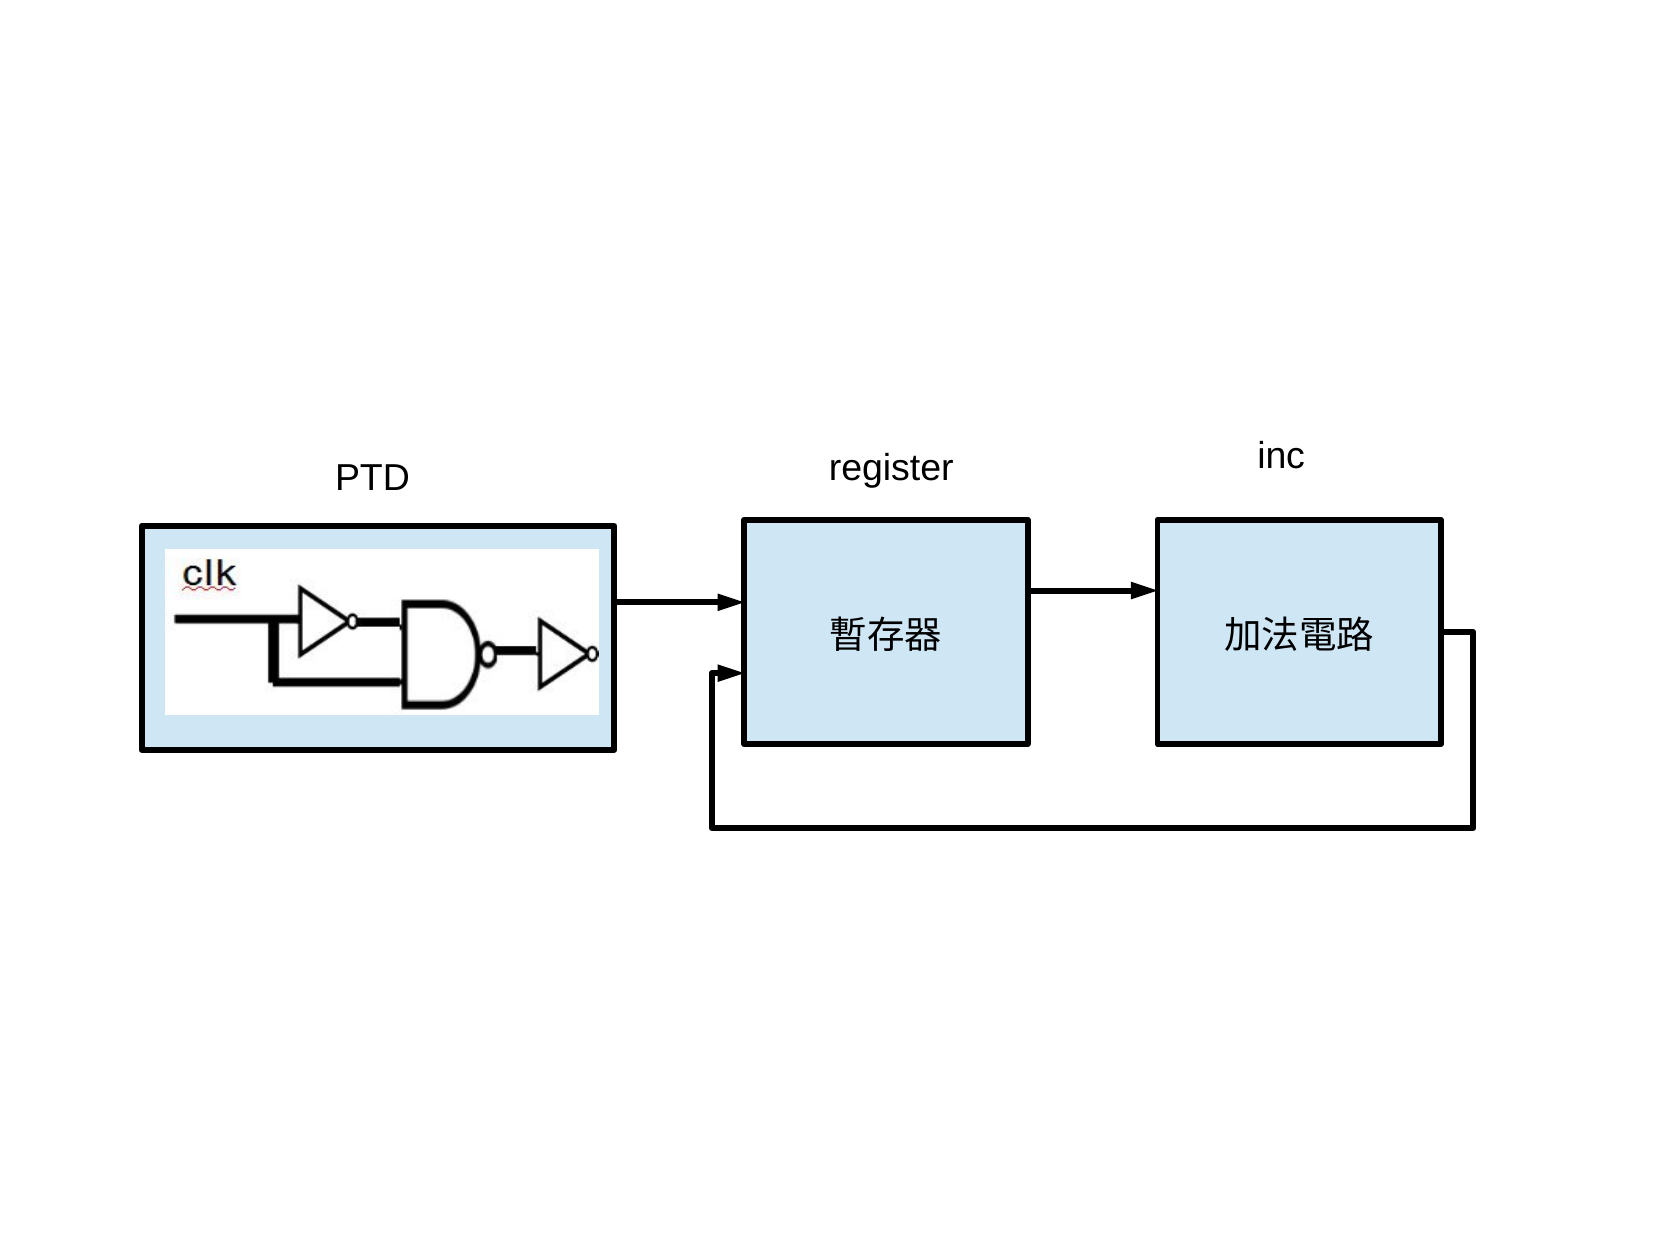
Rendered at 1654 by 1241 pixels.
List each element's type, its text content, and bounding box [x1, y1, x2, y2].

picture [165, 549, 599, 715]
text_box register [814, 439, 969, 497]
text_box inc [1203, 427, 1359, 485]
text_box 暫存器 [744, 519, 1028, 745]
text_box register [141, 525, 615, 751]
text_box PTD [295, 448, 450, 506]
text_box 加法電路 [1157, 519, 1441, 745]
